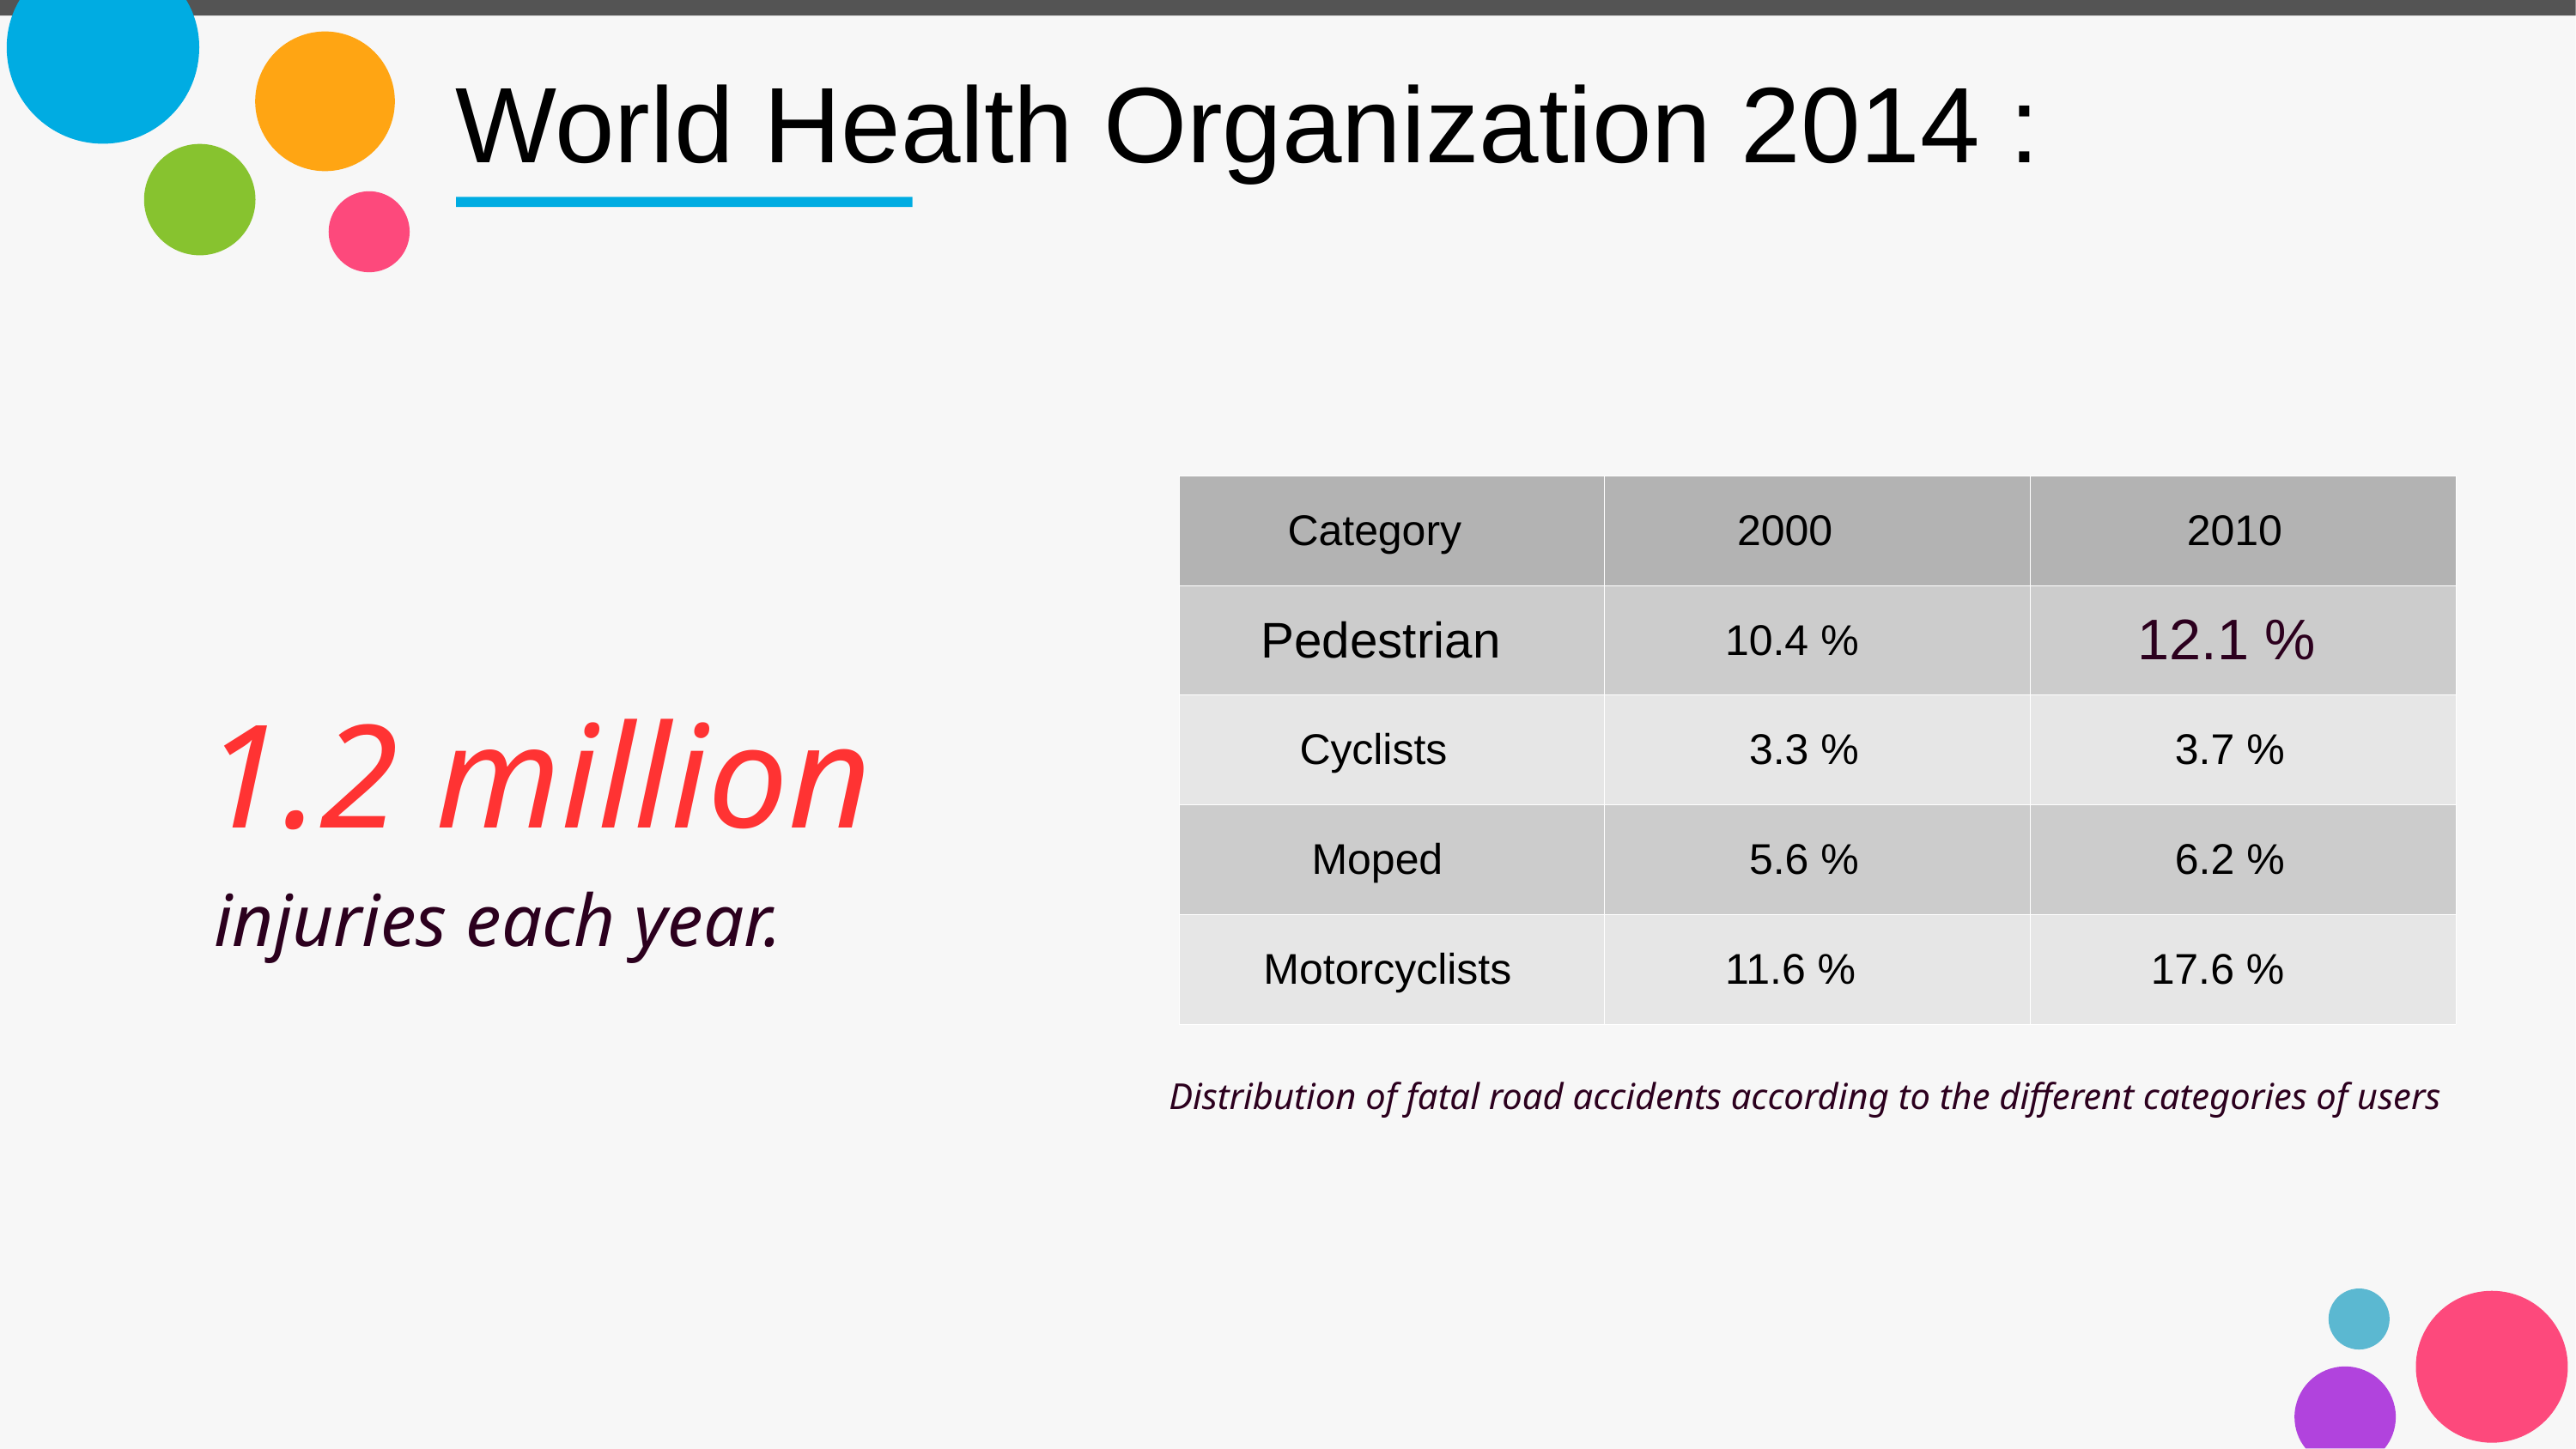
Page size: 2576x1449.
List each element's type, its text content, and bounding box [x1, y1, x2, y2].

table_cell Moped [1180, 805, 1604, 914]
table_cell 11.6 % [1605, 915, 2030, 1024]
table_cell 10.4 % [1605, 586, 2030, 694]
table_cell 5.6 % [1605, 805, 2030, 914]
table_cell Motorcyclists [1180, 915, 1604, 1024]
table_cell Pedestrian [1180, 586, 1604, 694]
table_header 2010 [2031, 476, 2456, 585]
table_cell 3.7 % [2031, 695, 2456, 804]
table_cell 6.2 % [2031, 805, 2456, 914]
text_box World Health Organization 2014 : [433, 34, 2454, 204]
table_header 2000 [1605, 476, 2030, 585]
table_header Category [1180, 476, 1604, 585]
table_cell Cyclists [1180, 695, 1604, 804]
text_box 1.2 million injuries each year. [126, 555, 1012, 915]
table_cell 12.1 % [2031, 586, 2456, 694]
table_cell 17.6 % [2031, 915, 2456, 1024]
table_cell 3.3 % [1605, 695, 2030, 804]
text_box Distribution of fatal road accidents according to the different categories of users [1049, 1064, 2561, 1188]
